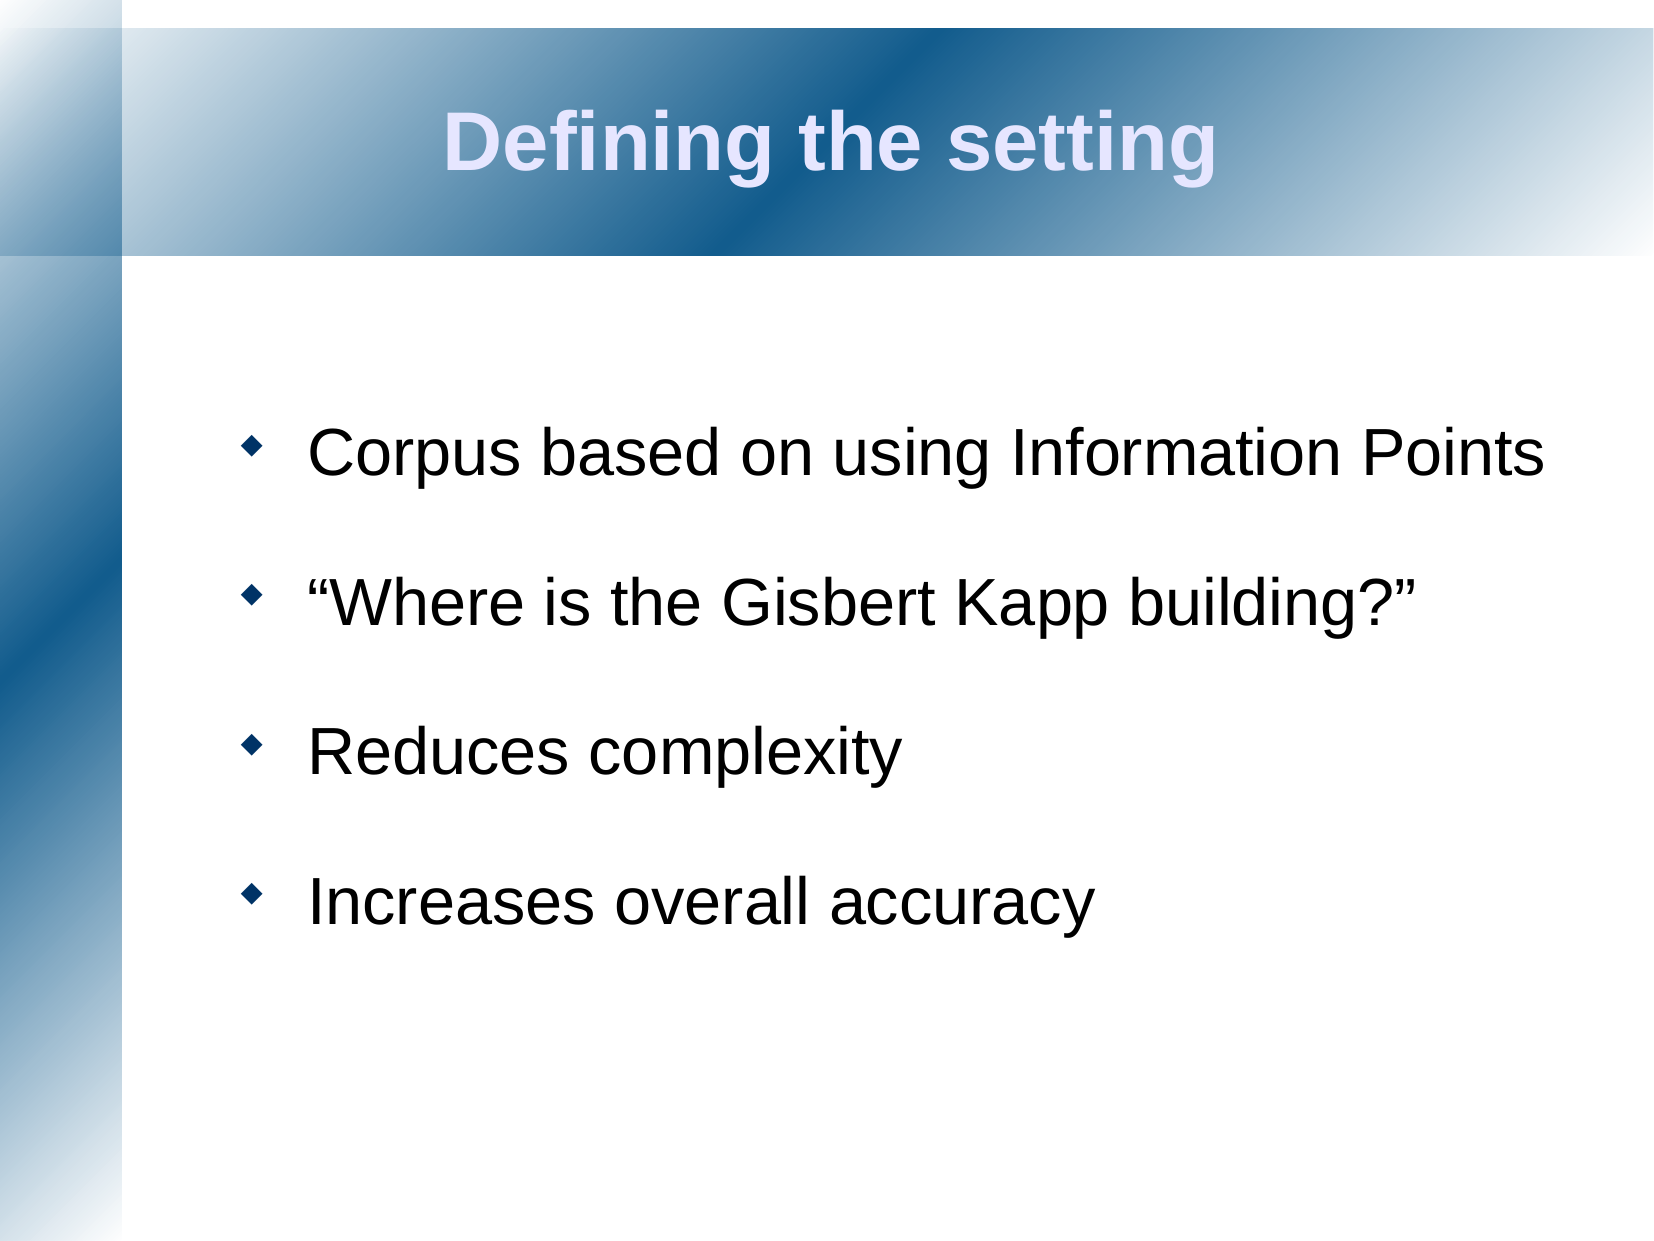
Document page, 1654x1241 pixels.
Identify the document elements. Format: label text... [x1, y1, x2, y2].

list Corpus based on using Information Points “Where is the Gisbert Kapp building?” Reduces complexity Increases overall accuracy [236, 265, 1633, 993]
title Defining the setting [125, 37, 1538, 246]
